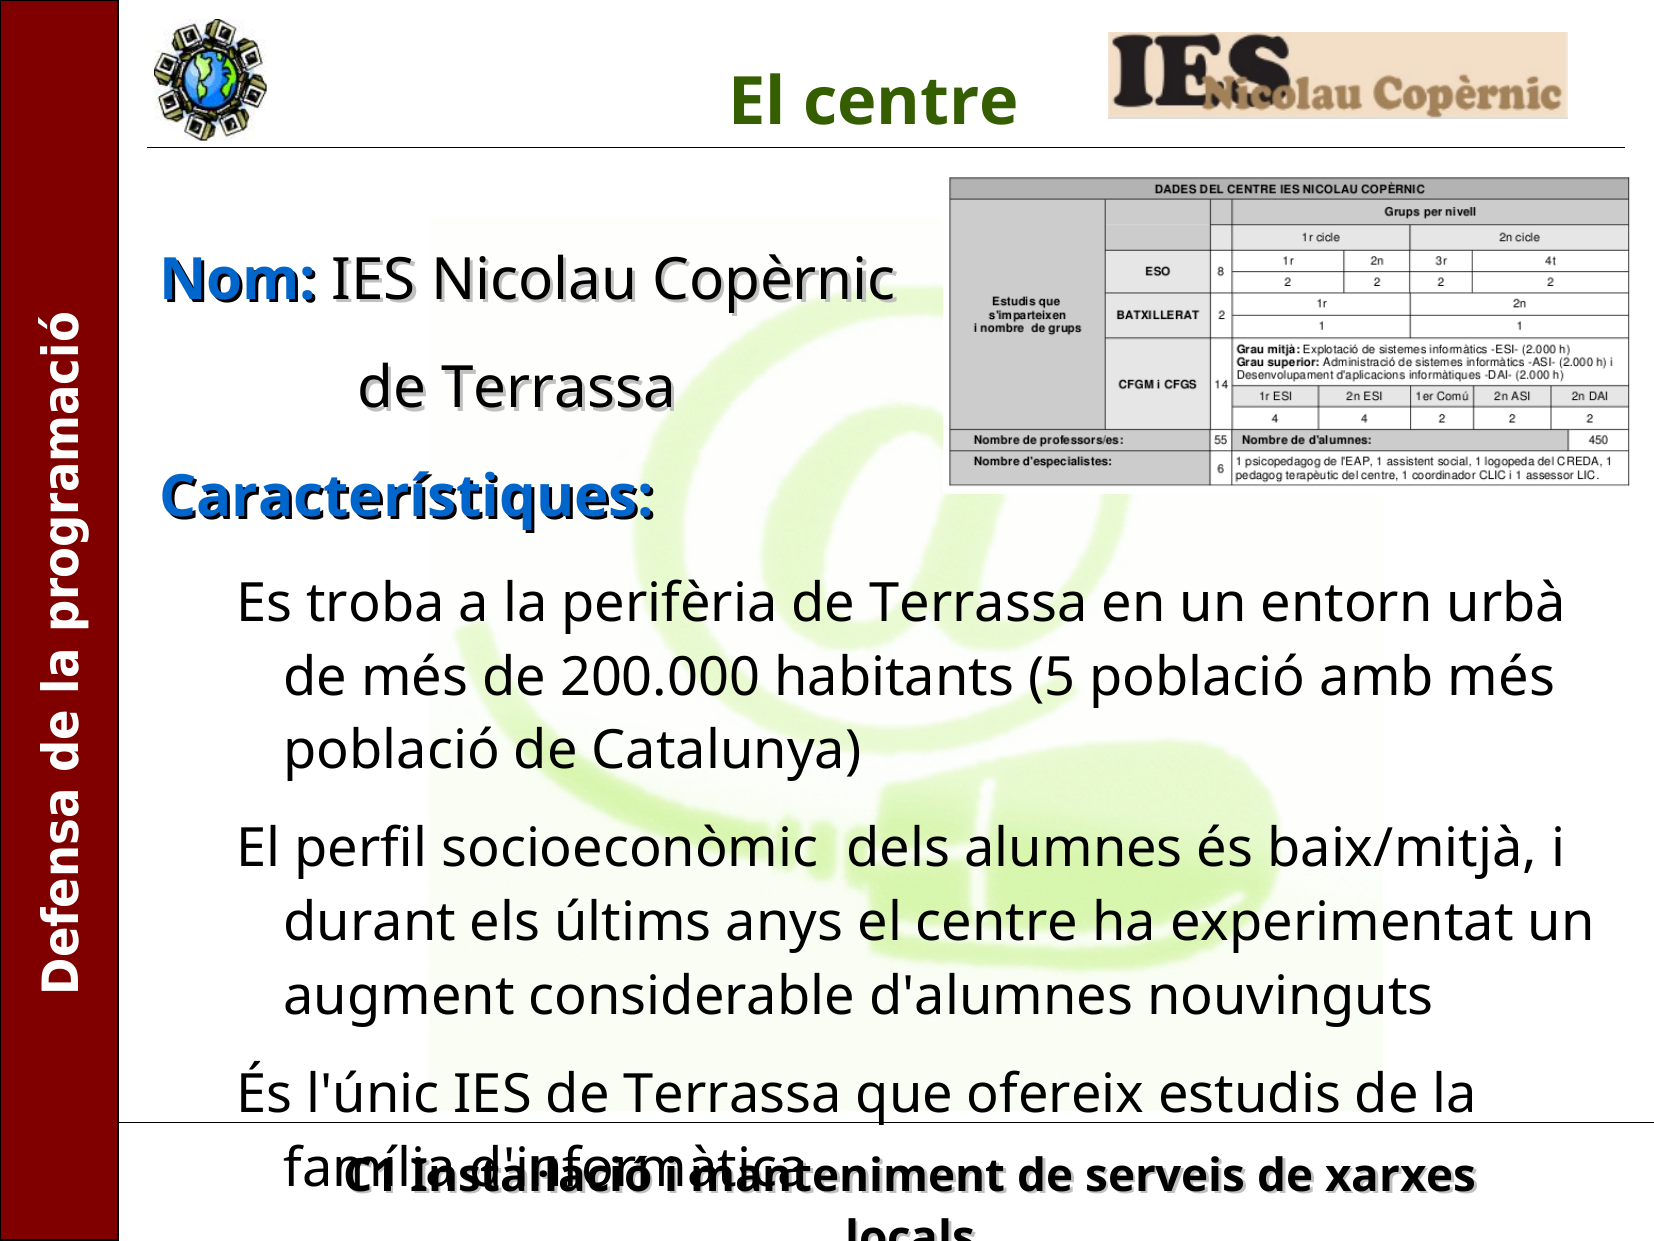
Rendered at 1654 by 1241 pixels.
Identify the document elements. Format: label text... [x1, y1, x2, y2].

picture [1108, 32, 1568, 119]
picture [429, 173, 1642, 494]
title El centre [129, 49, 1619, 148]
picture [154, 19, 268, 49]
list Nom: IES Nicolau Copèrnic de Terrassa Característiques: Es troba a la perifèria de Terrassa en un entorn urbà de més de 200.000 habitants (5 població amb més població de Catalunya) El perfil socioeconòmic dels alumnes és baix/mitjà, i durant els últims anys el centre ha experimentat un augment considerable d'alumnes nouvinguts És l'únic IES de Terrassa que ofereix estudis de la família d'informàtica Els recursos materials per a realitzar els estudis d'informàtica són força òptims [141, 237, 1630, 1114]
